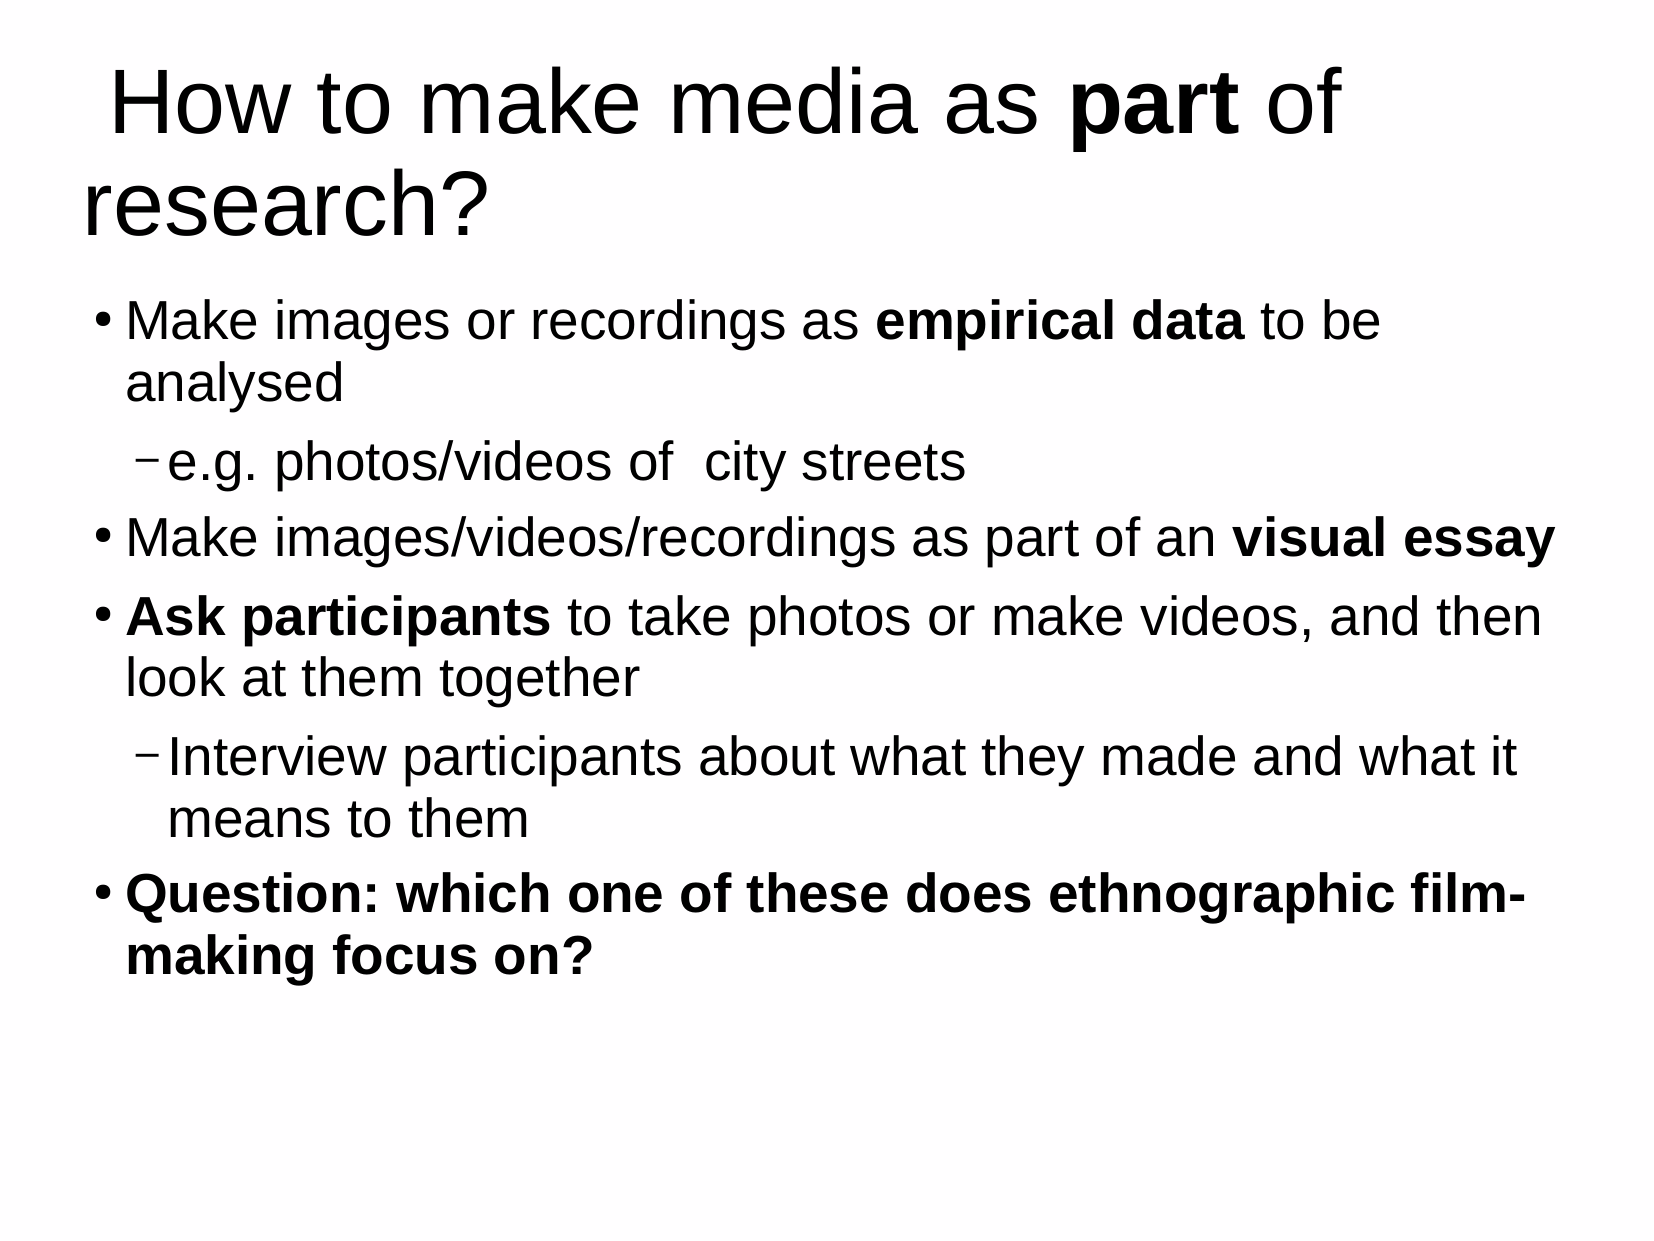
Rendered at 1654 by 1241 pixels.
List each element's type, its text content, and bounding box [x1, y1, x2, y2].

title How to make media as part of research? [82, 49, 1571, 257]
list Make images or recordings as empirical data to be analysed e.g. photos/videos of city streets Make images/videos/recordings as part of an visual essay Ask participants to take photos or make videos, and then look at them together Interview participants about what they made and what it means to them Question: which one of these does ethnographic film-making focus on? [82, 290, 1571, 1010]
